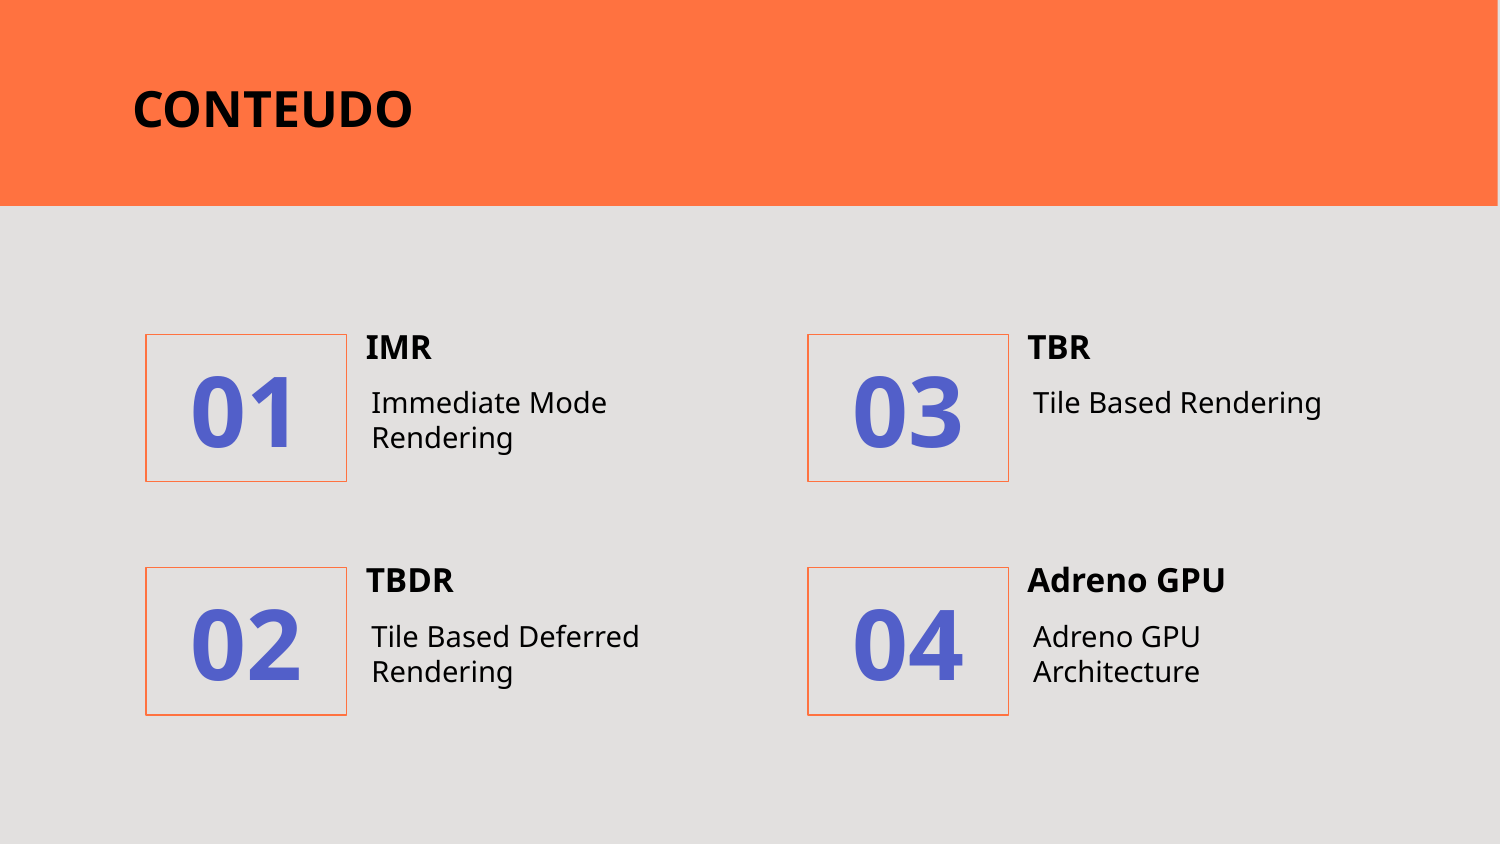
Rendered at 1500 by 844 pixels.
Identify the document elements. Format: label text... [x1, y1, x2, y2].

title 03 [807, 334, 1009, 482]
title 01 [145, 334, 347, 482]
title Adreno GPU [1012, 543, 1367, 603]
subtitle Adreno GPU Architecture [1012, 603, 1367, 740]
title CONTEUDO [117, 62, 1383, 157]
subtitle Immediate Mode Rendering [350, 381, 706, 506]
title TBDR [350, 543, 706, 603]
subtitle Tile Based Deferred Rendering [350, 603, 706, 740]
subtitle Tile Based Rendering [1012, 381, 1367, 506]
title 04 [807, 567, 1009, 715]
title IMR [350, 310, 706, 381]
title TBR [1012, 310, 1367, 381]
title 02 [145, 567, 347, 715]
